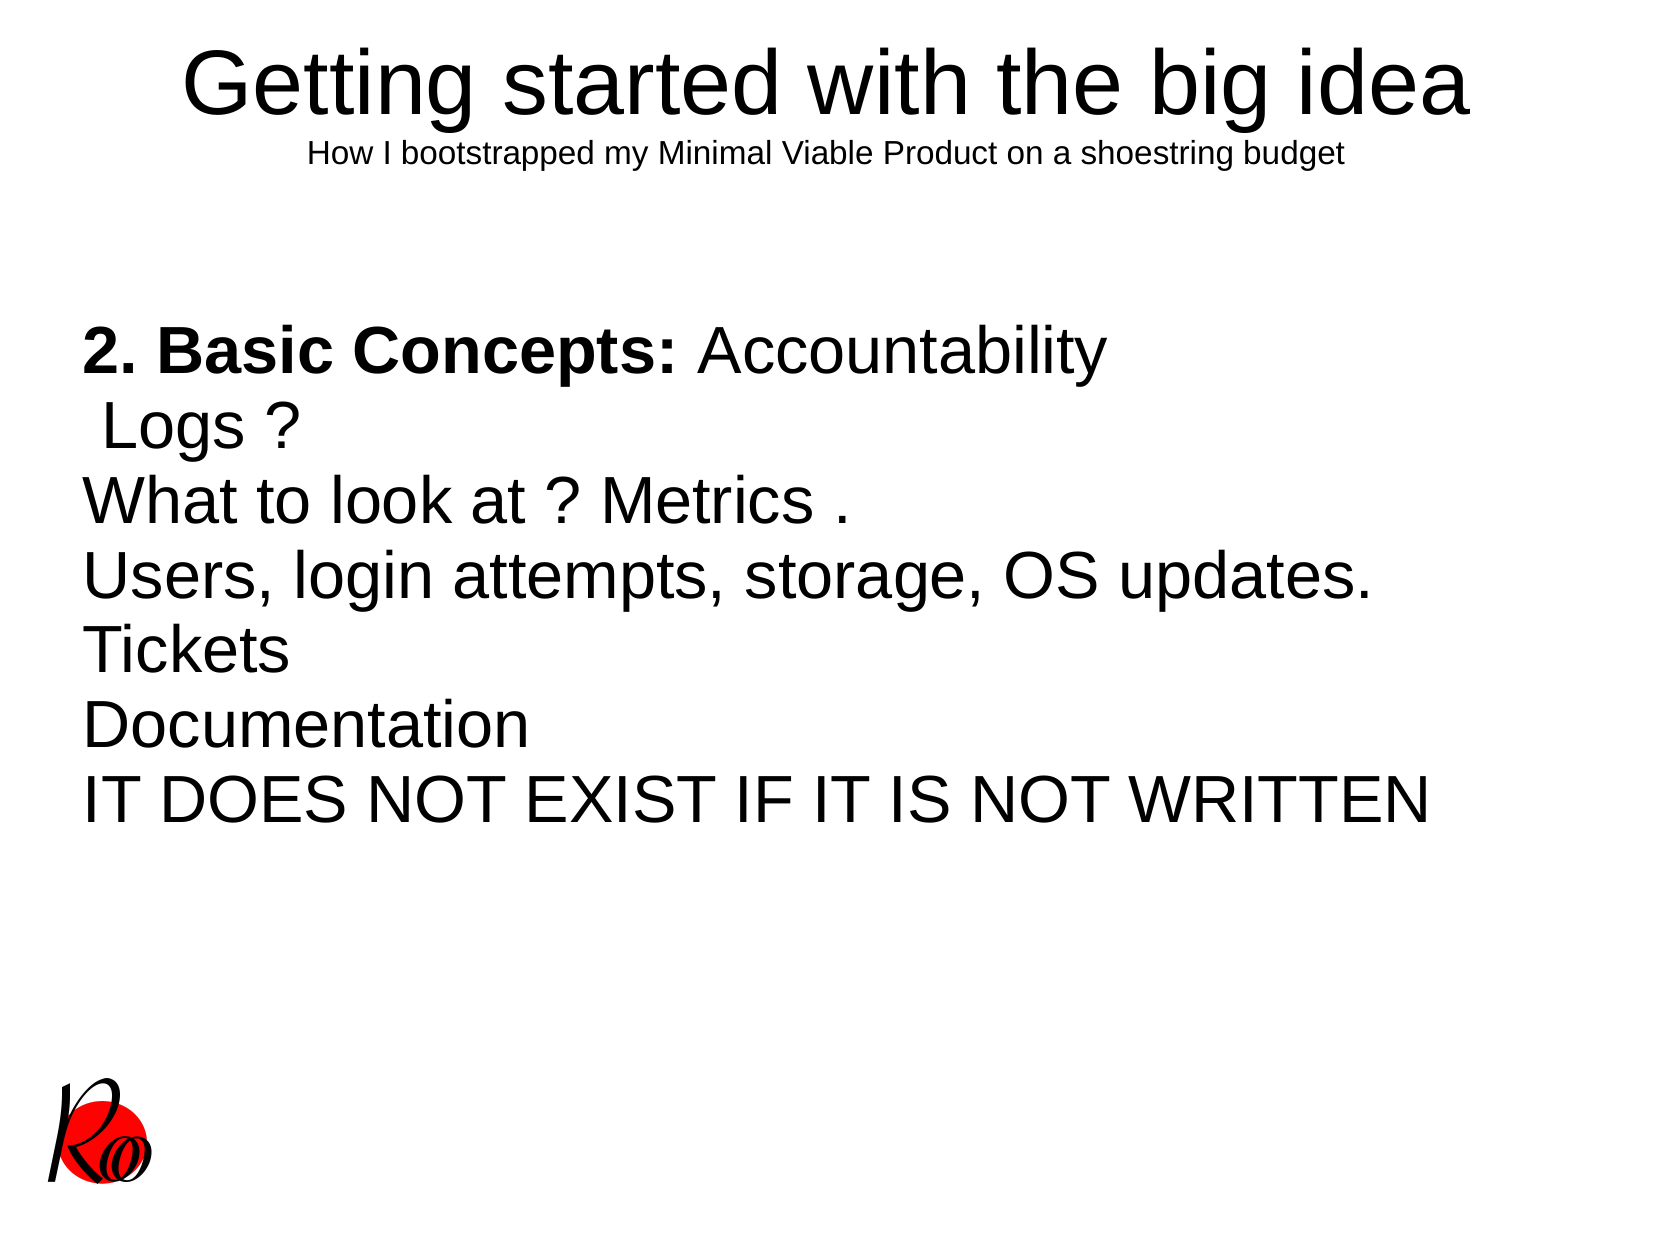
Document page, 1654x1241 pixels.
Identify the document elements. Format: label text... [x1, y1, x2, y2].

subtitle 2. Basic Concepts: Accountability Logs ? What to look at ? Metrics . Users, login attempts, storage, OS updates. Tickets Documentation IT DOES NOT EXIST IF IT IS NOT WRITTEN [82, 290, 1571, 1010]
picture [45, 1078, 152, 1186]
title Getting started with the big idea How I bootstrapped my Minimal Viable Product on a shoestring budget [82, 32, 1571, 274]
